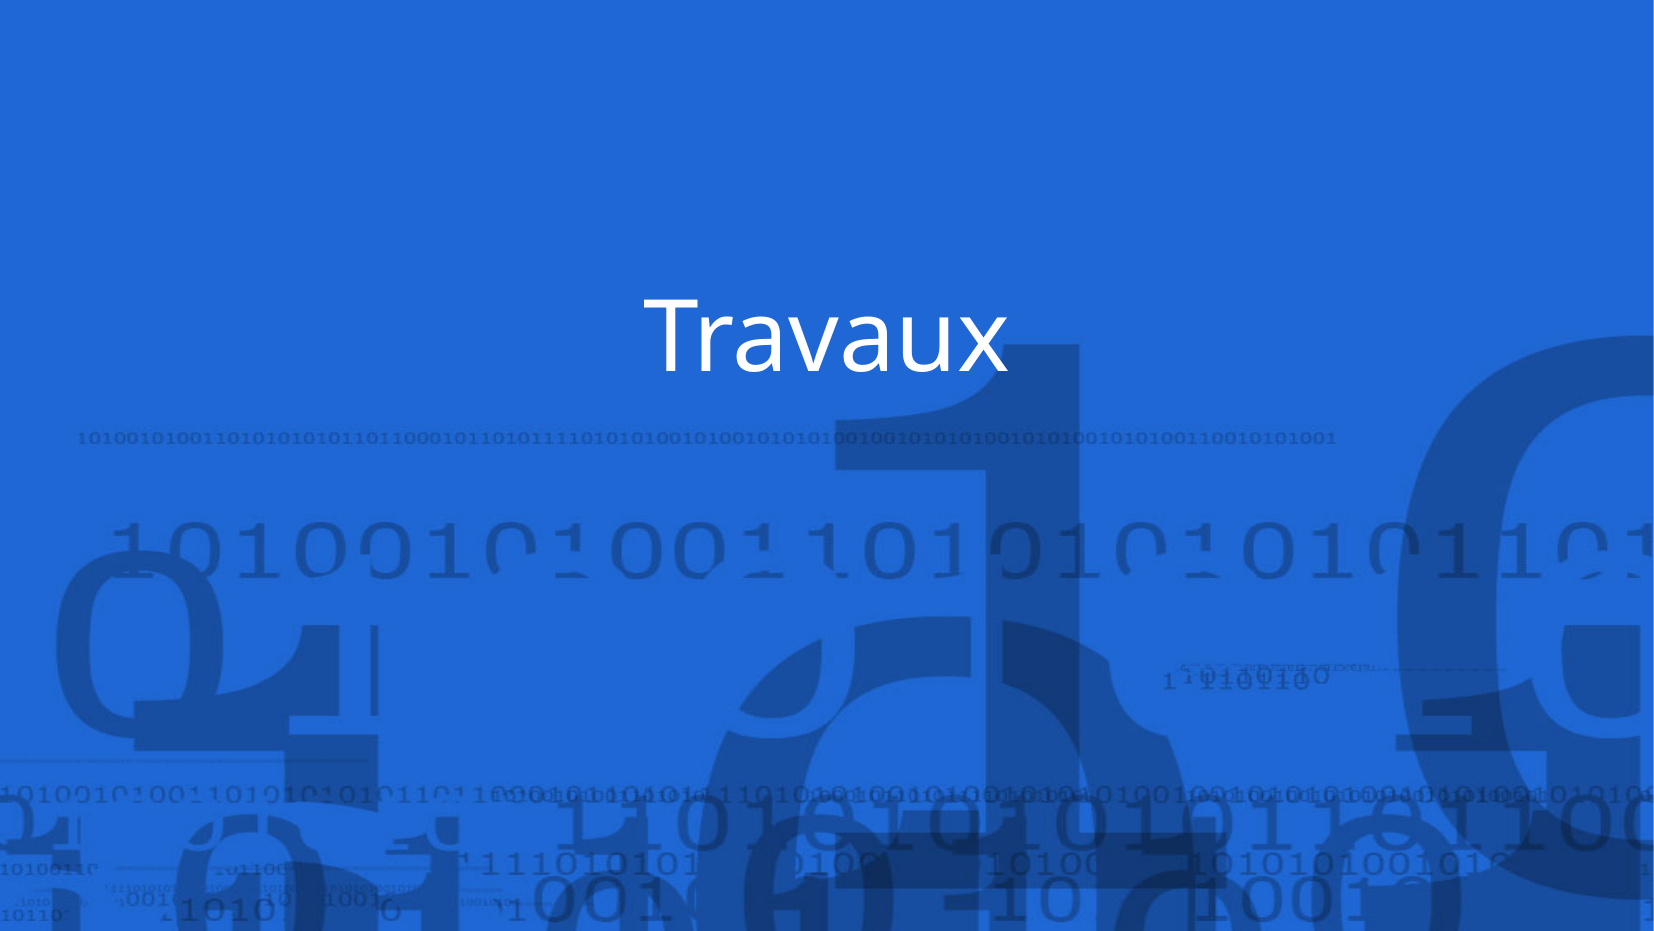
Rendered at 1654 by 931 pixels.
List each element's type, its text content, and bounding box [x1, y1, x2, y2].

title Travaux [124, 187, 1530, 479]
picture [0, 0, 1654, 931]
